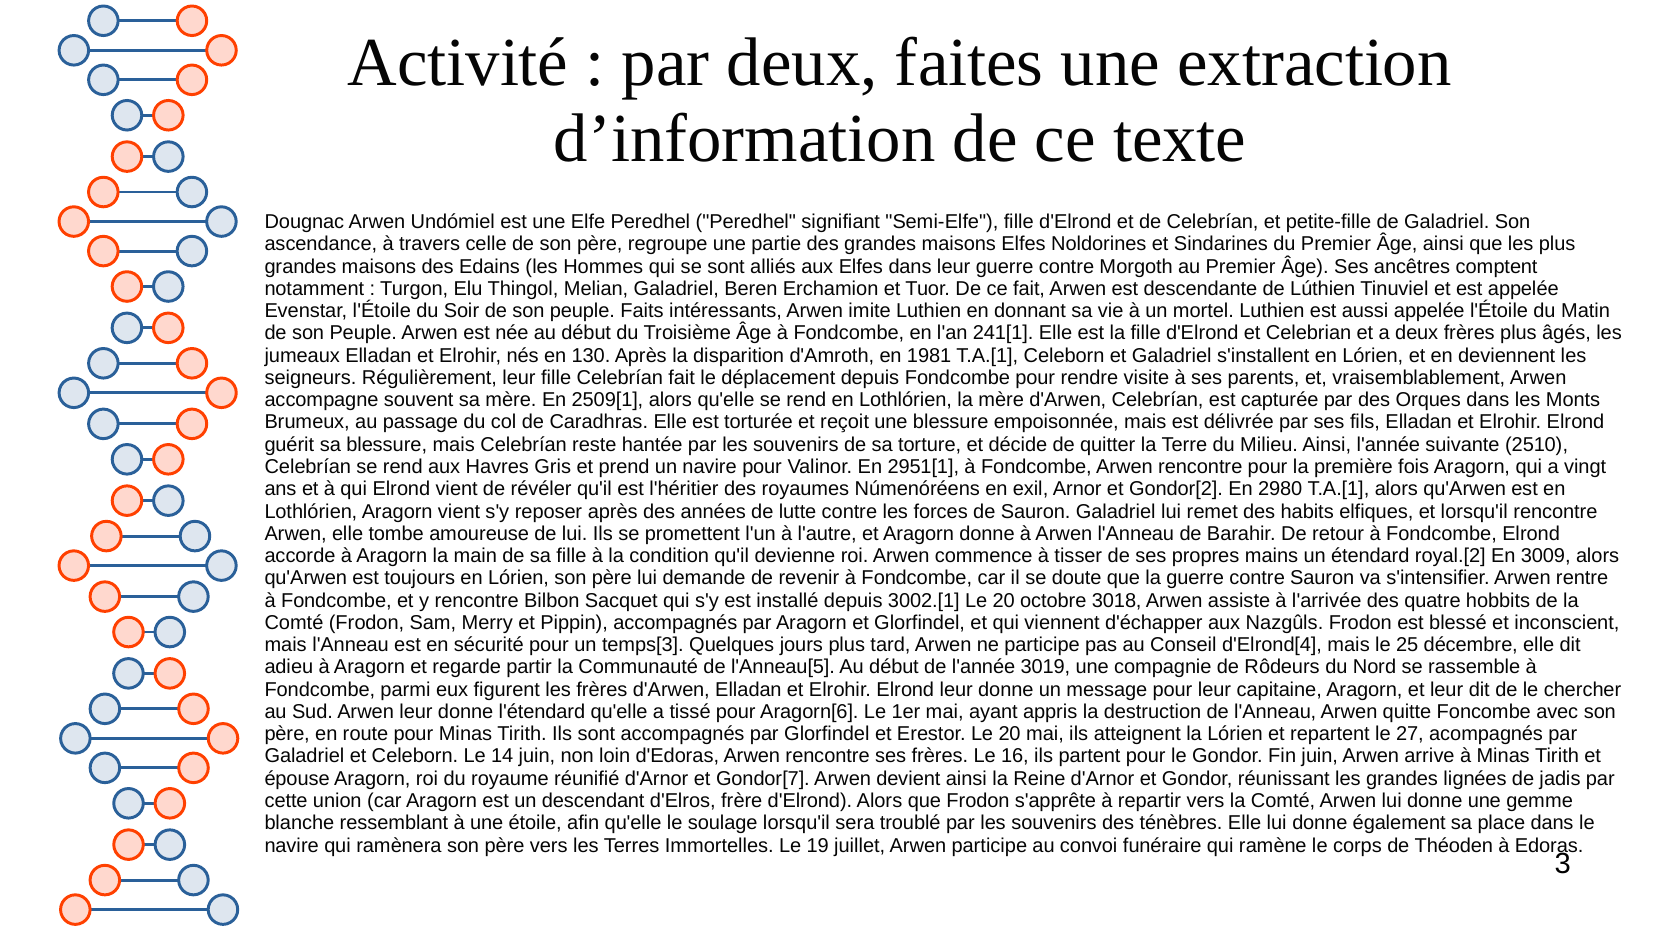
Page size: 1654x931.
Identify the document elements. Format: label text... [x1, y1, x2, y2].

title Activité : par deux, faites une extraction d’information de ce texte [147, 23, 1654, 178]
list Dougnac Arwen Undómiel est une Elfe Peredhel ("Peredhel" signifiant "Semi-Elfe"), fille d'Elrond et de Celebrían, et petite-fille de Galadriel. Son ascendance, à travers celle de son père, regroupe une partie des grandes maisons Elfes Noldorines et Sindarines du Premier Âge, ainsi que les plus grandes maisons des Edains (les Hommes qui se sont alliés aux Elfes dans leur guerre contre Morgoth au Premier Âge). Ses ancêtres comptent notamment : Turgon, Elu Thingol, Melian, Galadriel, Beren Erchamion et Tuor. De ce fait, Arwen est descendante de Lúthien Tinuviel et est appelée Evenstar, l'Étoile du Soir de son peuple. Faits intéressants, Arwen imite Luthien en donnant sa vie à un mortel. Luthien est aussi appelée l'Étoile du Matin de son Peuple. Arwen est née au début du Troisième Âge à Fondcombe, en l'an 241[1]. Elle est la fille d'Elrond et Celebrian et a deux frères plus âgés, les jumeaux Elladan et Elrohir, nés en 130. Après la disparition d'Amroth, en 1981 T.A.[1], Celeborn et Galadriel s'installent en Lórien, et en deviennent les seigneurs. Régulièrement, leur fille Celebrían fait le déplacement depuis Fondcombe pour rendre visite à ses parents, et, vraisemblablement, Arwen accompagne souvent sa mère. En 2509[1], alors qu'elle se rend en Lothlórien, la mère d'Arwen, Celebrían, est capturée par des Orques dans les Monts Brumeux, au passage du col de Caradhras. Elle est torturée et reçoit une blessure empoisonnée, mais est délivrée par ses fils, Elladan et Elrohir. Elrond guérit sa blessure, mais Celebrían reste hantée par les souvenirs de sa torture, et décide de quitter la Terre du Milieu. Ainsi, l'année suivante (2510), Celebrían se rend aux Havres Gris et prend un navire pour Valinor. En 2951[1], à Fondcombe, Arwen rencontre pour la première fois Aragorn, qui a vingt ans et à qui Elrond vient de révéler qu'il est l'héritier des royaumes Númenóréens en exil, Arnor et Gondor[2]. En 2980 T.A.[1], alors qu'Arwen est en Lothlórien, Aragorn vient s'y reposer après des années de lutte contre les forces de Sauron. Galadriel lui remet des habits elfiques, et lorsqu'il rencontre Arwen, elle tombe amoureuse de lui. Ils se promettent l'un à l'autre, et Aragorn donne à Arwen l'Anneau de Barahir. De retour à Fondcombe, Elrond accorde à Aragorn la main de sa fille à la condition qu'il devienne roi. Arwen commence à tisser de ses propres mains un étendard royal.[2] En 3009, alors qu'Arwen est toujours en Lórien, son père lui demande de revenir à Fondcombe, car il se doute que la guerre contre Sauron va s'intensifier. Arwen rentre à Fondcombe, et y rencontre Bilbon Sacquet qui s'y est installé depuis 3002.[1] Le 20 octobre 3018, Arwen assiste à l'arrivée des quatre hobbits de la Comté (Frodon, Sam, Merry et Pippin), accompagnés par Aragorn et Glorfindel, et qui viennent d'échapper aux Nazgûls. Frodon est blessé et inconscient, mais l'Anneau est en sécurité pour un temps[3]. Quelques jours plus tard, Arwen ne participe pas au Conseil d'Elrond[4], mais le 25 décembre, elle dit adieu à Aragorn et regarde partir la Communauté de l'Anneau[5]. Au début de l'année 3019, une compagnie de Rôdeurs du Nord se rassemble à Fondcombe, parmi eux figurent les frères d'Arwen, Elladan et Elrohir. Elrond leur donne un message pour leur capitaine, Aragorn, et leur dit de le chercher au Sud. Arwen leur donne l'étendard qu'elle a tissé pour Aragorn[6]. Le 1er mai, ayant appris la destruction de l'Anneau, Arwen quitte Foncombe avec son père, en route pour Minas Tirith. Ils sont accompagnés par Glorfindel et Erestor. Le 20 mai, ils atteignent la Lórien et repartent le 27, acompagnés par Galadriel et Celeborn. Le 14 juin, non loin d'Edoras, Arwen rencontre ses frères. Le 16, ils partent pour le Gondor. Fin juin, Arwen arrive à Minas Tirith et épouse Aragorn, roi du royaume réunifié d'Arnor et Gondor[7]. Arwen devient ainsi la Reine d'Arnor et Gondor, réunissant les grandes lignées de jadis par cette union (car Aragorn est un descendant d'Elros, frère d'Elrond). Alors que Frodon s'apprête à repartir vers la Comté, Arwen lui donne une gemme blanche ressemblant à une étoile, afin qu'elle le soulage lorsqu'il sera troublé par les souvenirs des ténèbres. Elle lui donne également sa place dans le navire qui ramènera son père vers les Terres Immortelles. Le 19 juillet, Arwen participe au convoi funéraire qui ramène le corps de Théoden à Edoras. [236, 210, 1625, 886]
